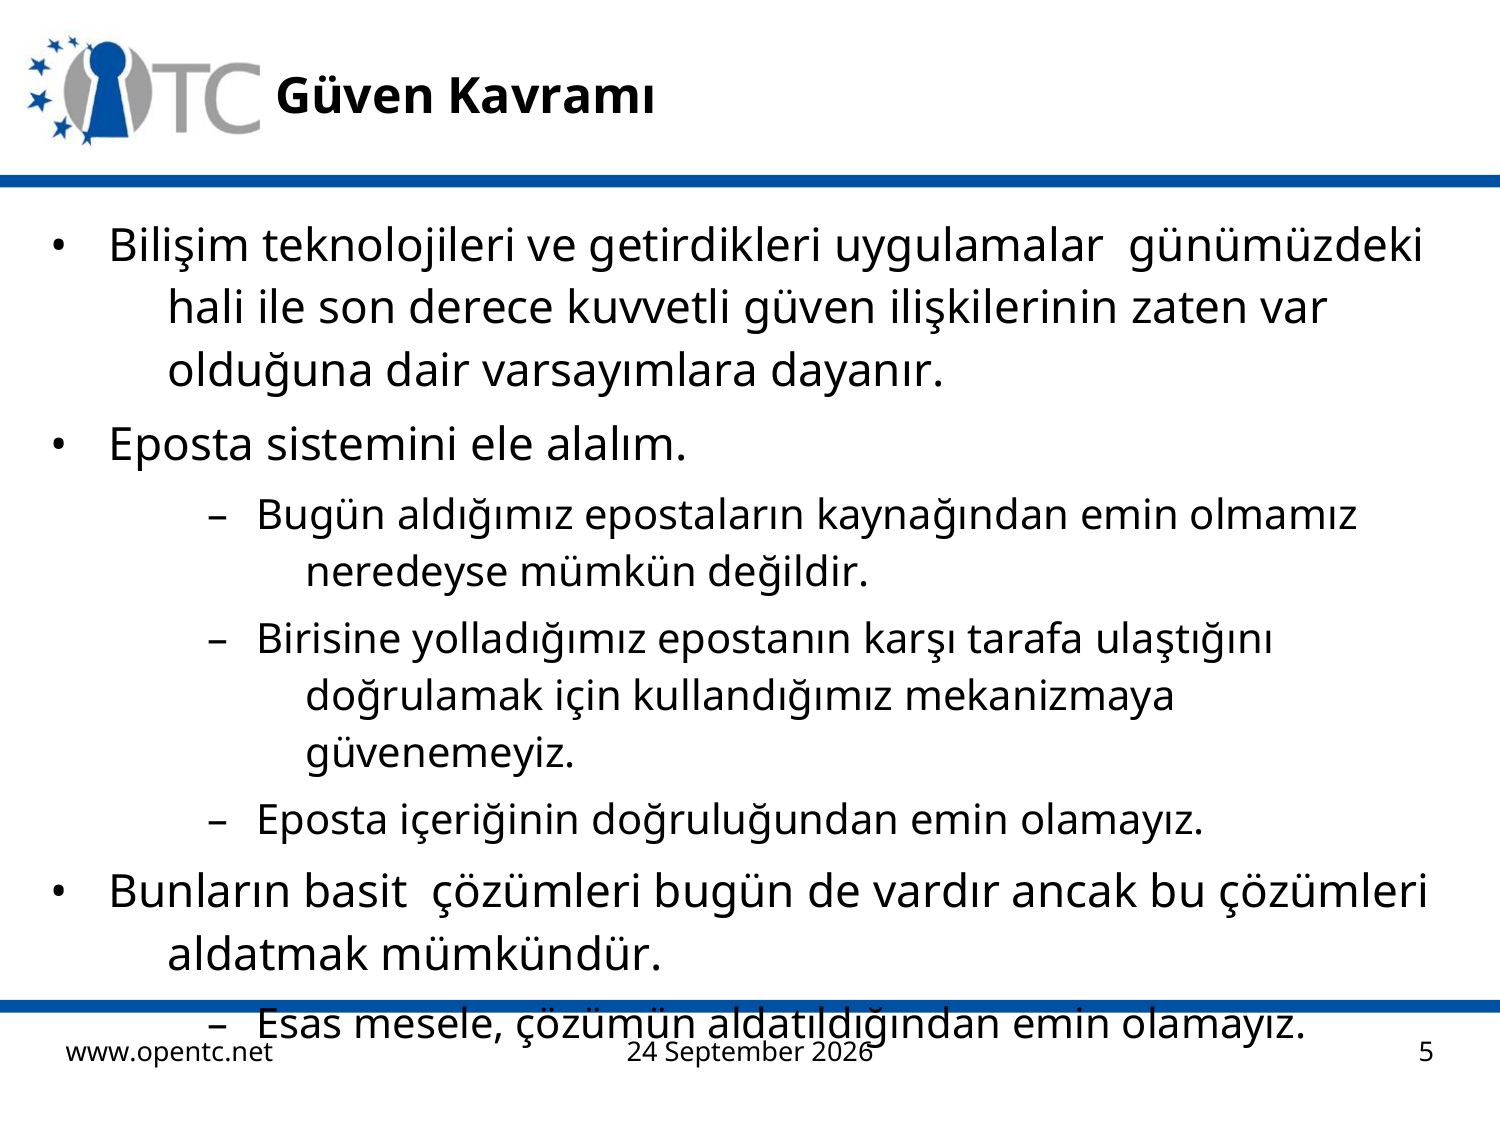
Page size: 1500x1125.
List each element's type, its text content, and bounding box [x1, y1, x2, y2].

title Güven Kavramı [275, 7, 1450, 181]
list Bilişim teknolojileri ve getirdikleri uygulamalar günümüzdeki hali ile son derece kuvvetli güven ilişkilerinin zaten var olduğuna dair varsayımlara dayanır. Eposta sistemini ele alalım. Bugün aldığımız epostaların kaynağından emin olmamız neredeyse mümkün değildir. Birisine yolladığımız epostanın karşı tarafa ulaştığını doğrulamak için kullandığımız mekanizmaya güvenemeyiz. Eposta içeriğinin doğruluğundan emin olamayız. Bunların basit çözümleri bugün de vardır ancak bu çözümleri aldatmak mümkündür. Esas mesele, çözümün aldatıldığından emin olamayız. [50, 212, 1450, 932]
picture [24, 30, 263, 150]
